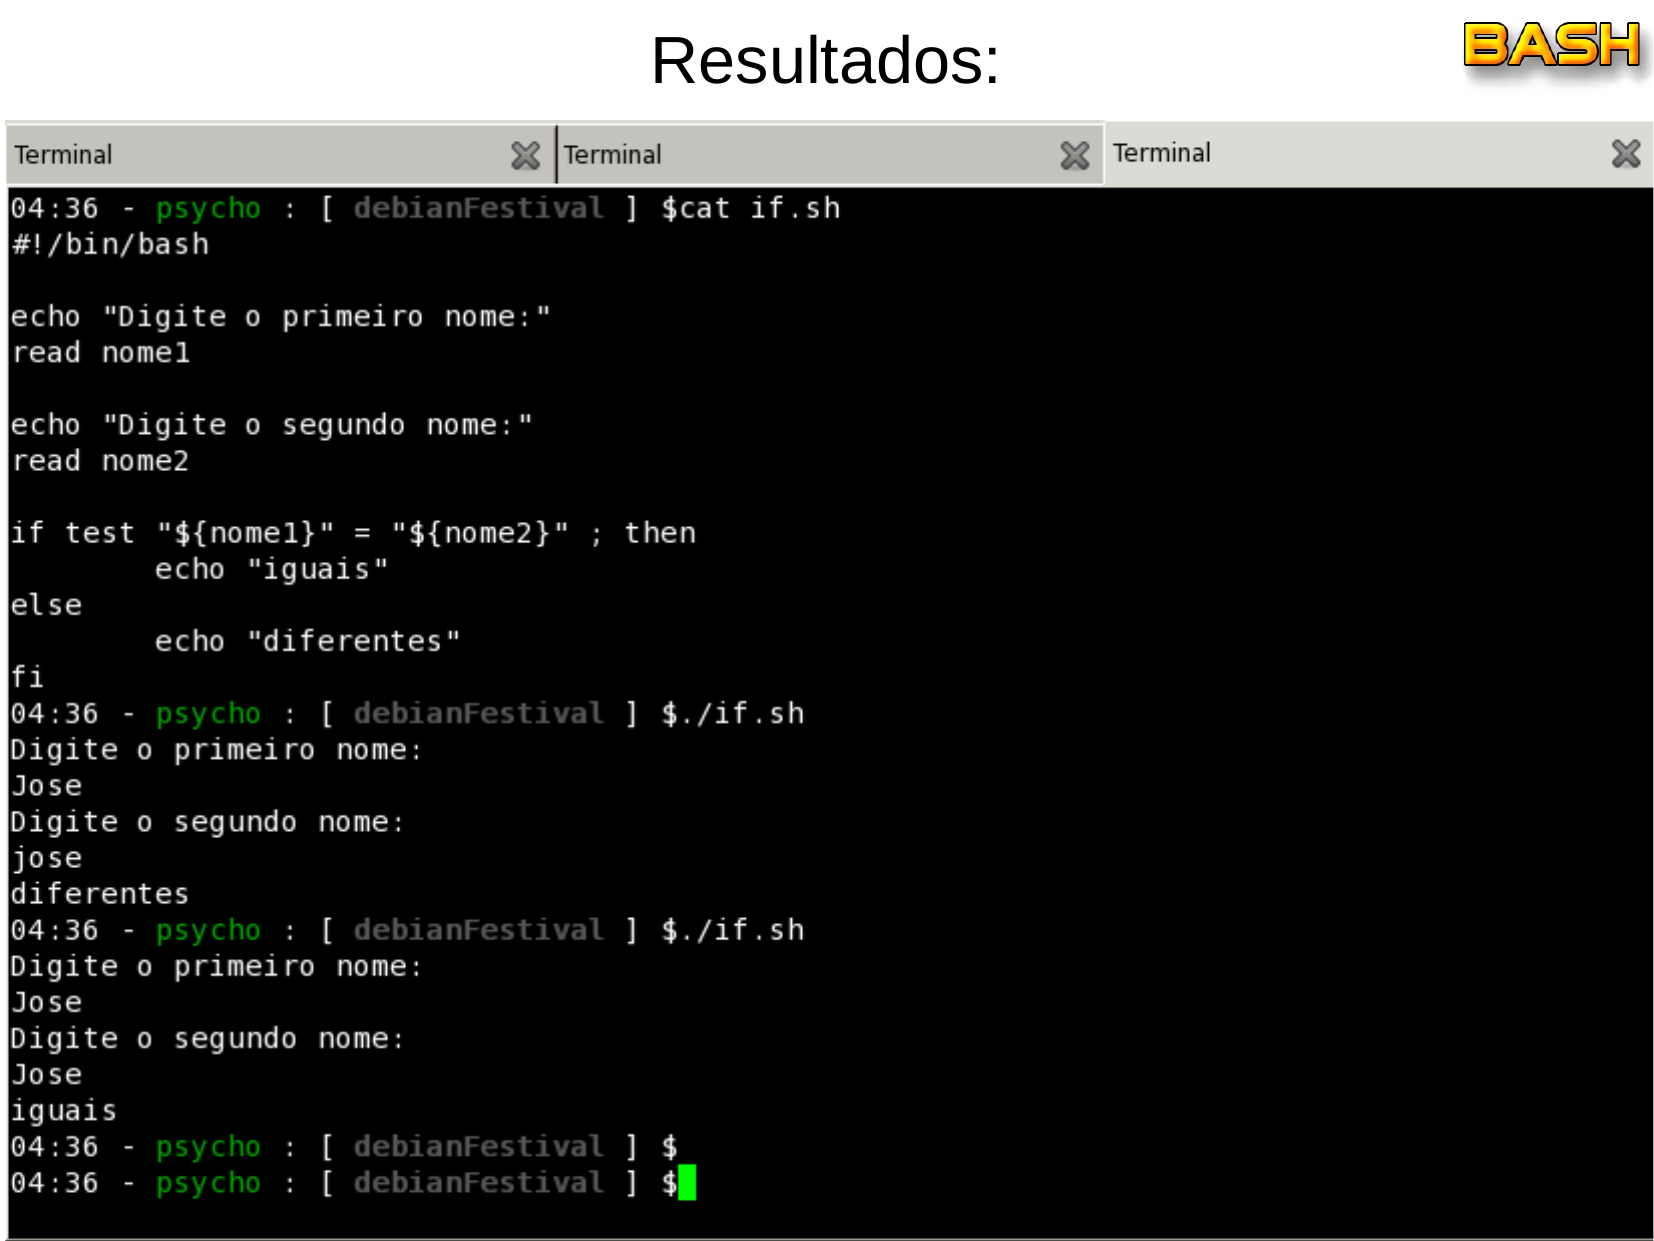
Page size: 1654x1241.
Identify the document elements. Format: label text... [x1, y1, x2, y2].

picture [5, 120, 1654, 1241]
picture [1450, 0, 1654, 96]
title Resultados: [82, 22, 1571, 98]
